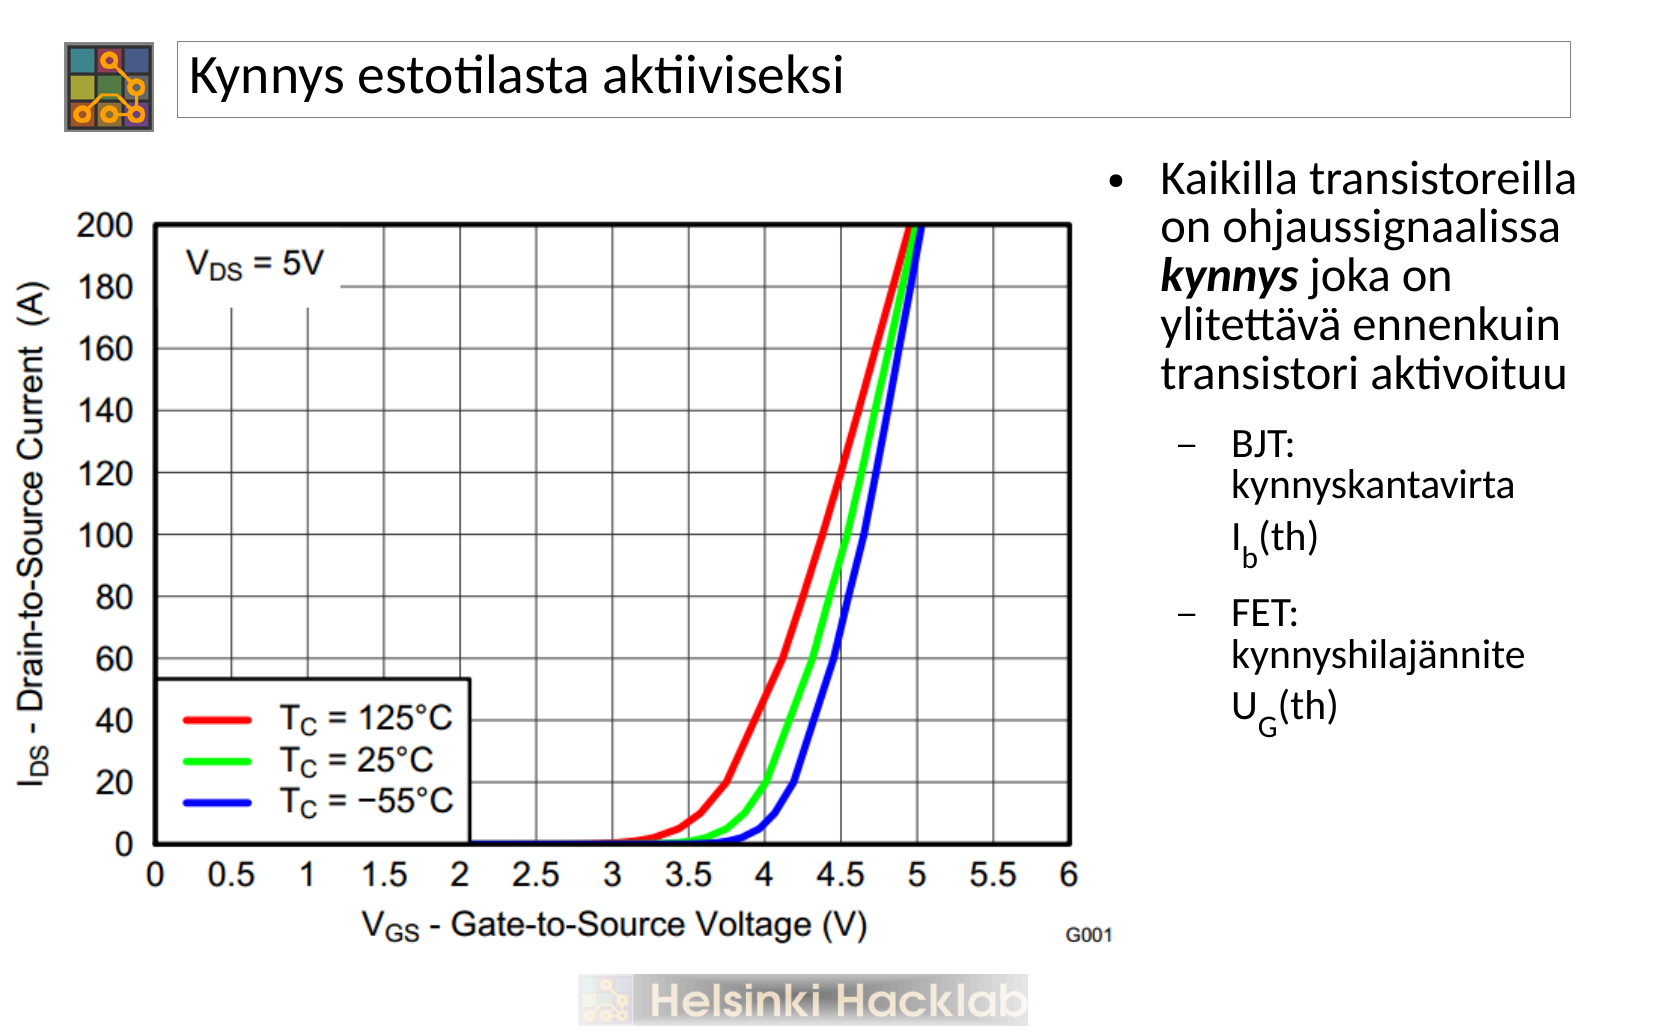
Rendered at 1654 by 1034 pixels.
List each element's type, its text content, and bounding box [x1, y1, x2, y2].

list Kaikilla transistoreilla on ohjaussignaalissa kynnys joka on ylitettävä ennenkuin transistori aktivoituu BJT: kynnyskantavirta Ib(th) FET: kynnyshilajännite UG(th) [1089, 157, 1613, 945]
picture [14, 210, 1089, 945]
picture [64, 42, 154, 132]
title Kynnys estotilasta aktiiviseksi [177, 41, 1571, 118]
